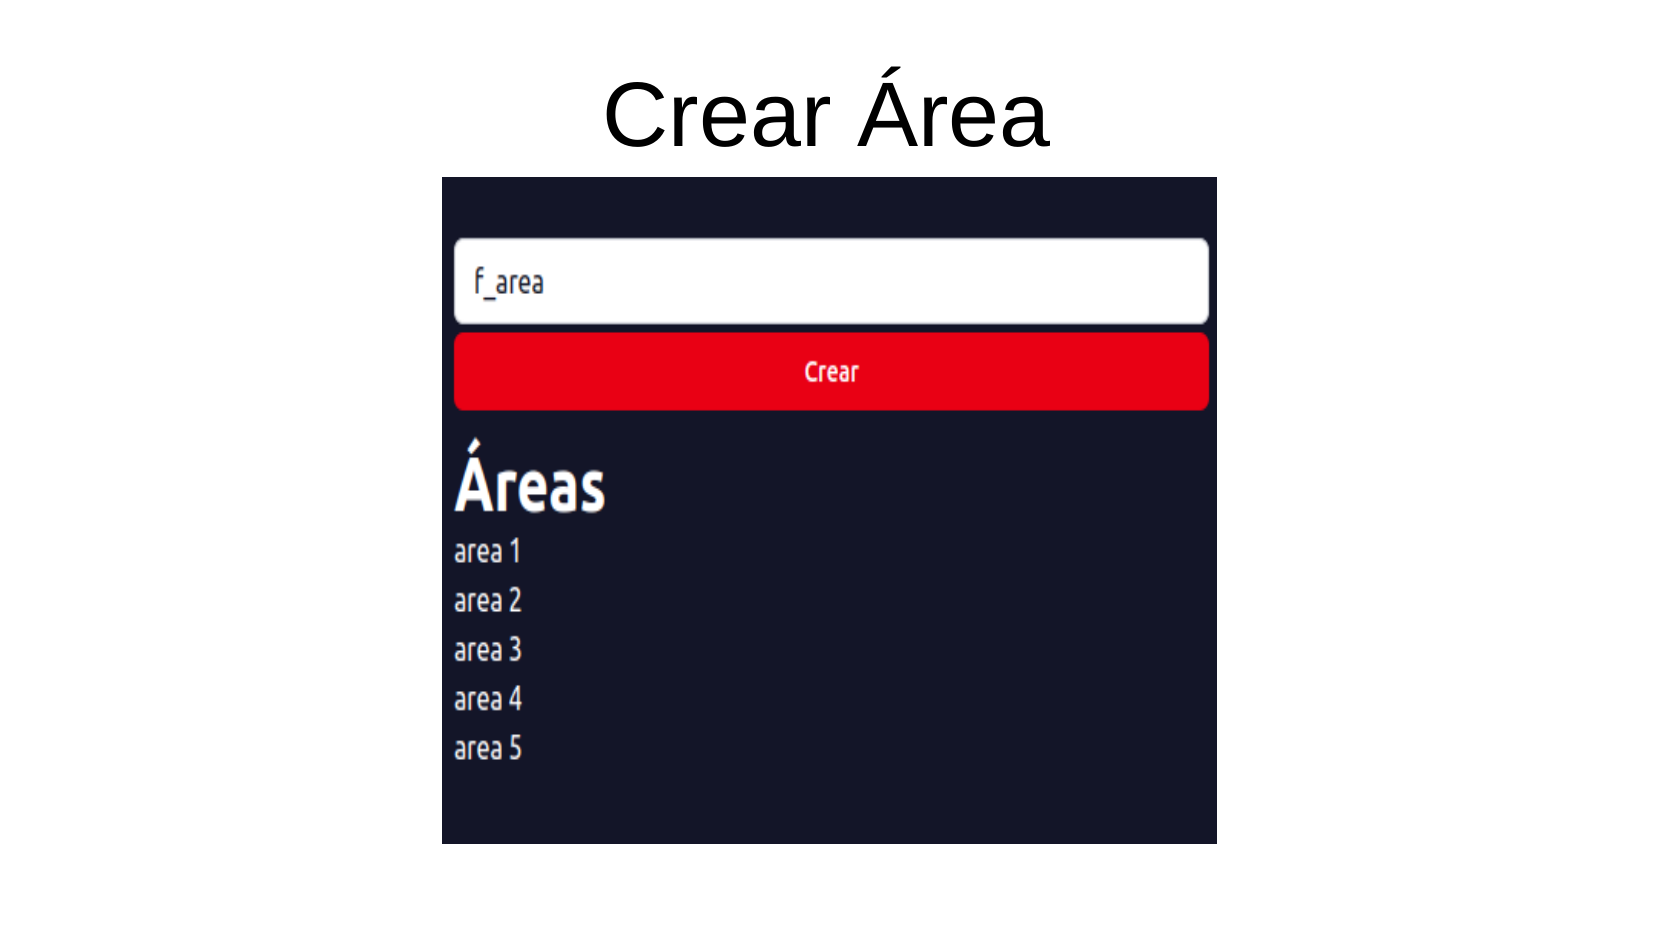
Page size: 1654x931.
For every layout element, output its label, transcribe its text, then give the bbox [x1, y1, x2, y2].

picture [442, 177, 1217, 844]
title Crear Área [82, 37, 1571, 193]
